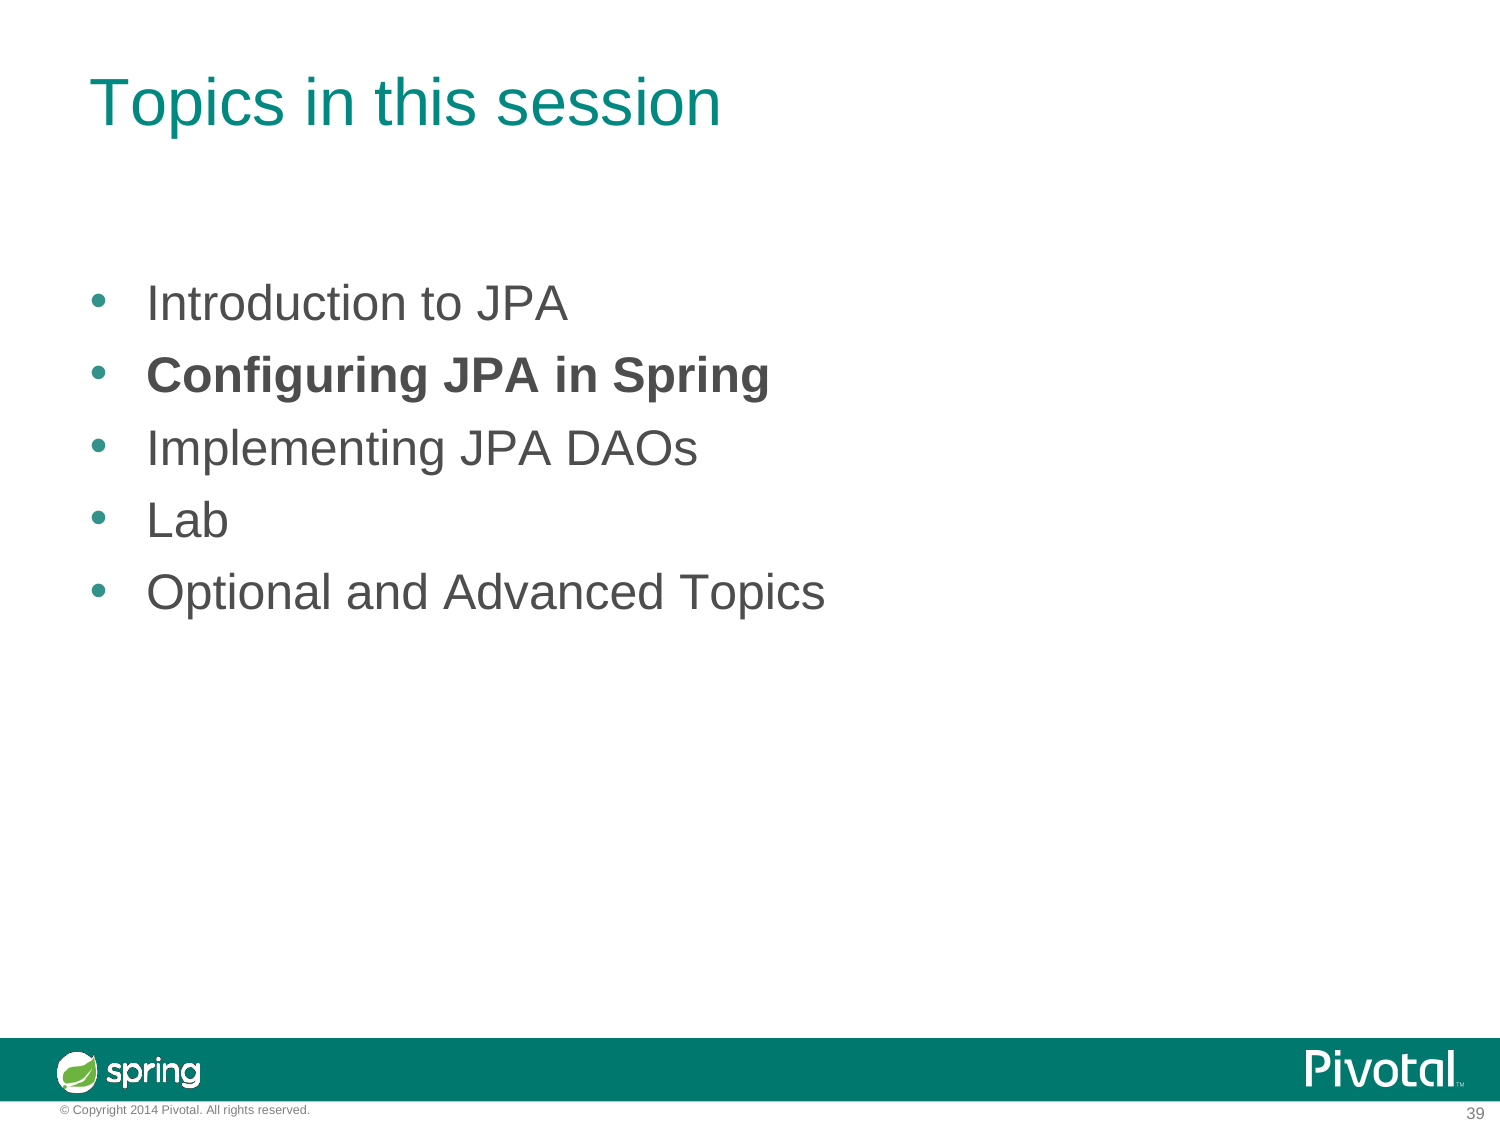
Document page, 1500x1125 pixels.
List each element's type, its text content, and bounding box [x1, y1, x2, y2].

list Introduction to JPA Configuring JPA in Spring Implementing JPA DAOs Lab Optional and Advanced Topics [75, 262, 1426, 1005]
title Topics in this session [75, 45, 1426, 233]
picture [1306, 1050, 1464, 1087]
picture [32, 1041, 210, 1103]
